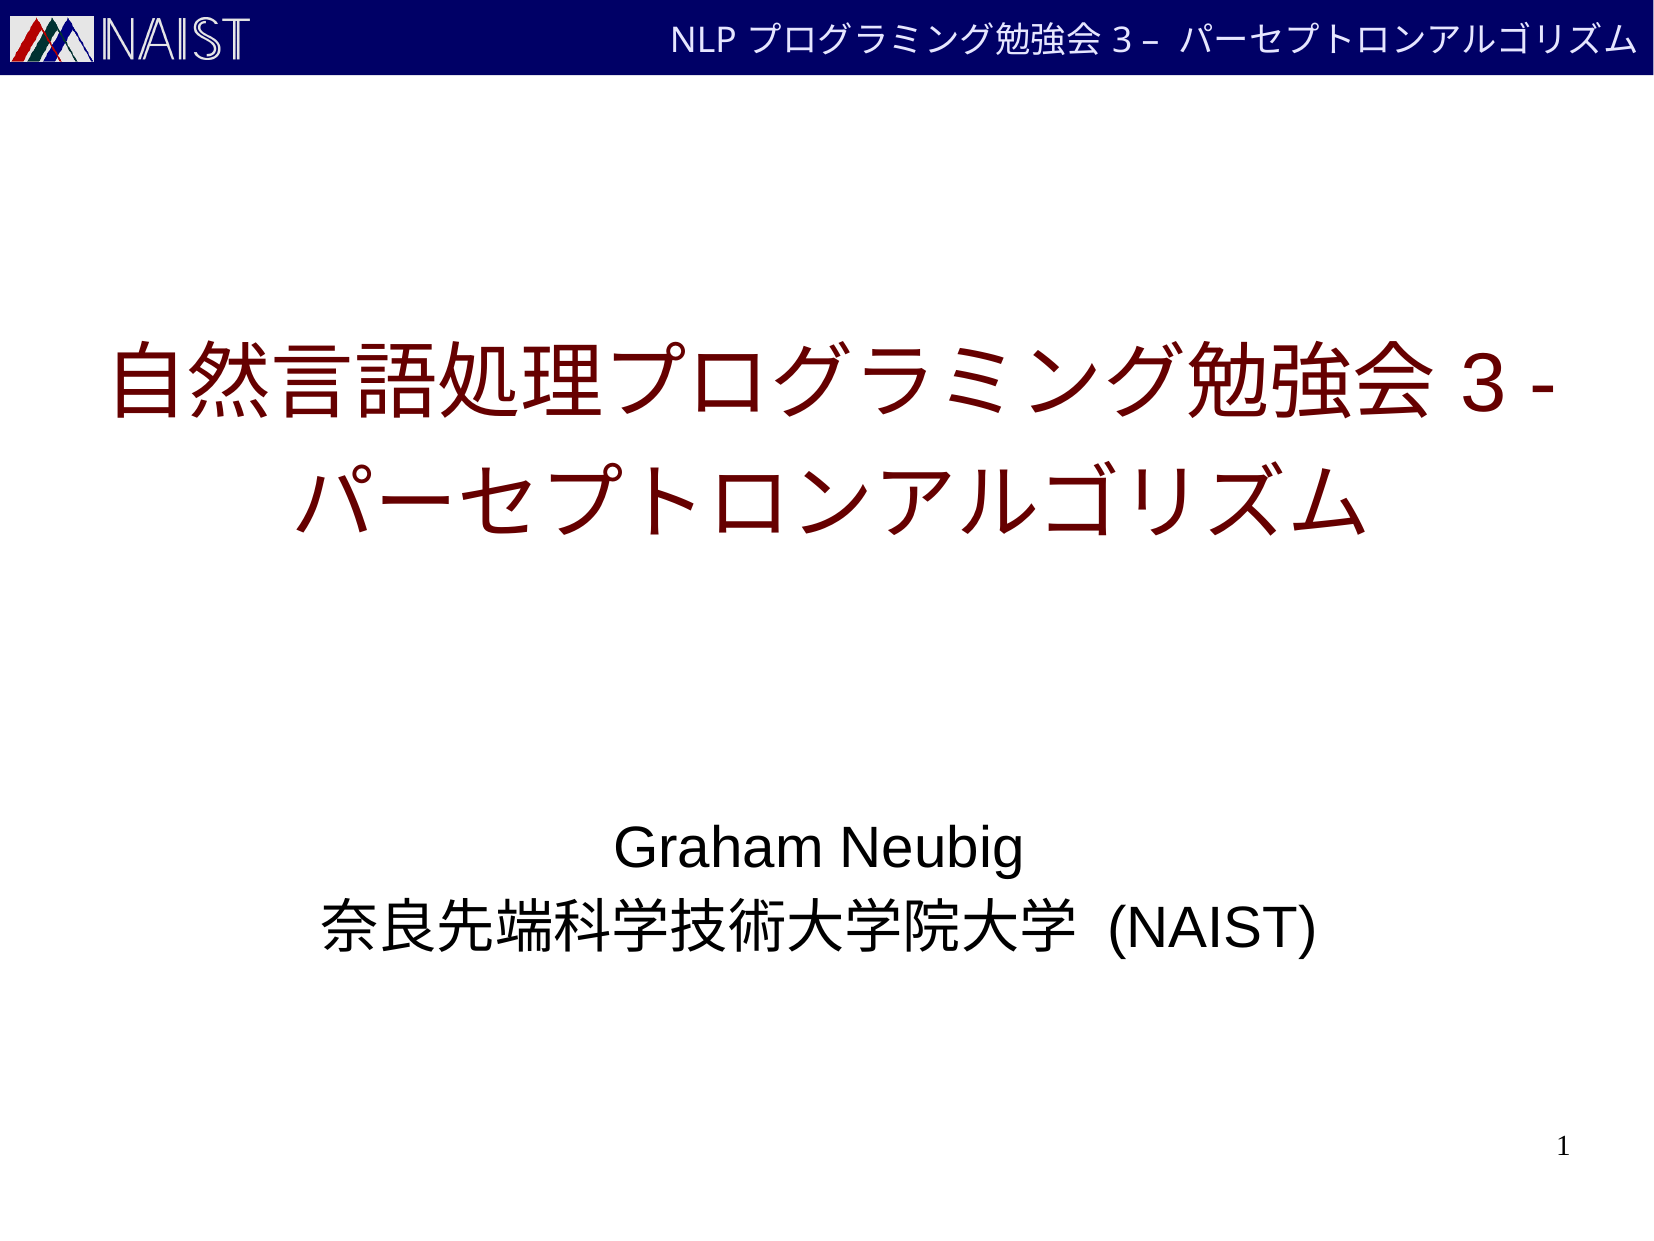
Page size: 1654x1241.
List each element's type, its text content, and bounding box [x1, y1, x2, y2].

subtitle Graham Neubig 奈良先端科学技術大学院大学 (NAIST) [75, 780, 1564, 999]
picture [10, 16, 94, 62]
title 自然言語処理プログラミング勉強会3 - パーセプトロンアルゴリズム [86, 339, 1576, 533]
picture [102, 17, 251, 60]
